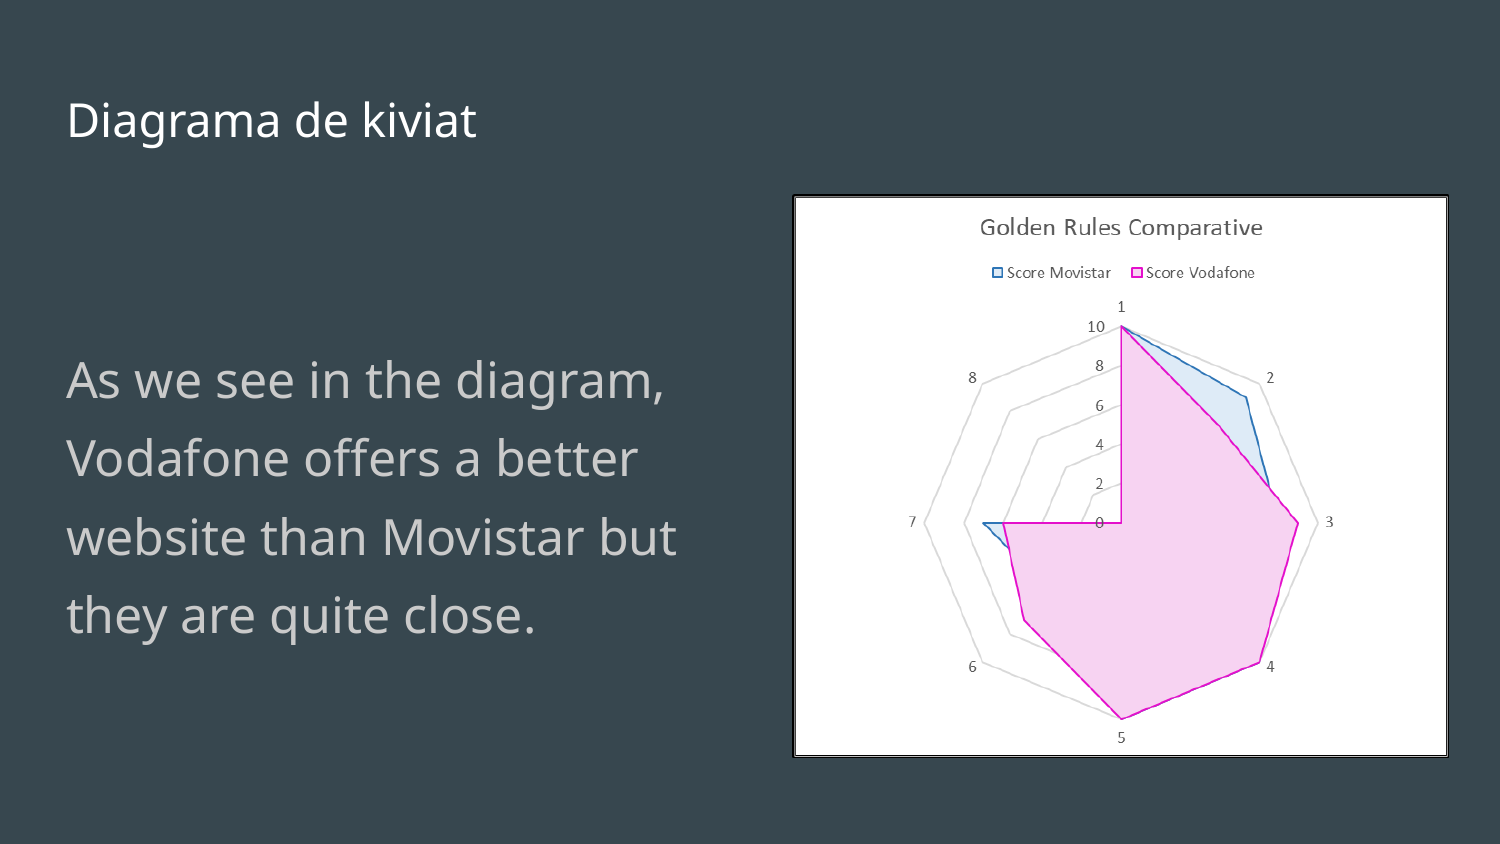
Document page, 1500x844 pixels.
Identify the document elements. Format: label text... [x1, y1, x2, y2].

list As we see in the diagram, Vodafone offers a better website than Movistar but they are quite close. [51, 319, 708, 844]
title Diagrama de kiviat [51, 72, 1449, 167]
picture [792, 194, 1449, 758]
